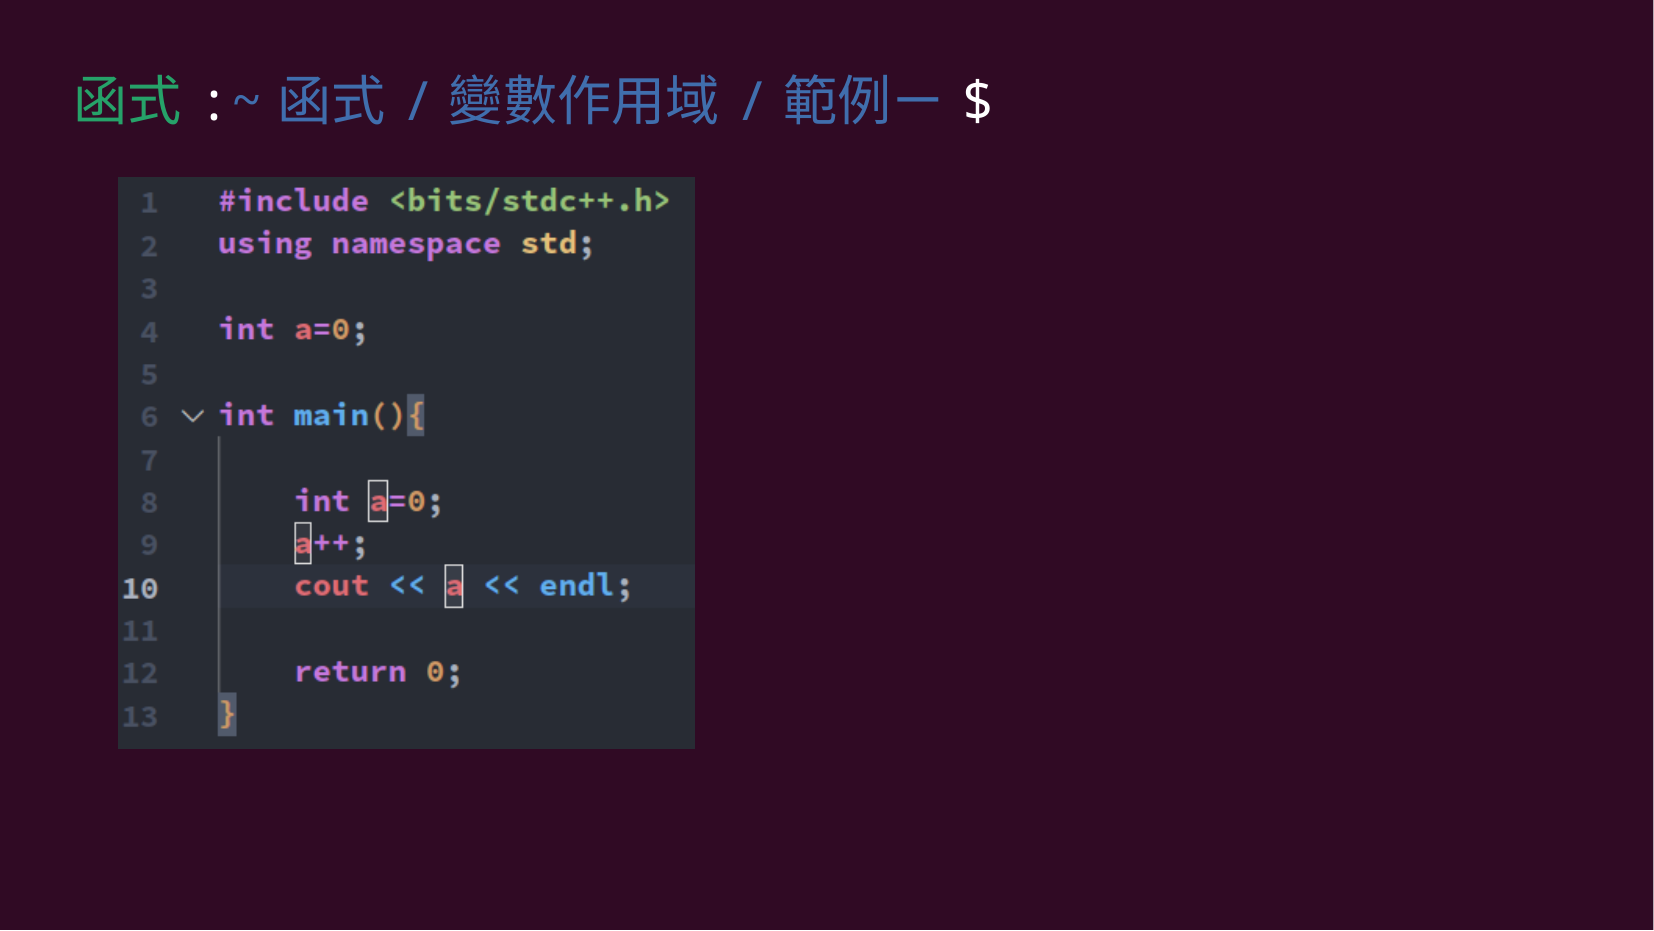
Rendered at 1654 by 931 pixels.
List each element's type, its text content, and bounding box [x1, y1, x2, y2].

text_box 函式:~函式/變數作用域/範例ㄧ$ [59, 55, 1201, 139]
picture [118, 177, 695, 749]
